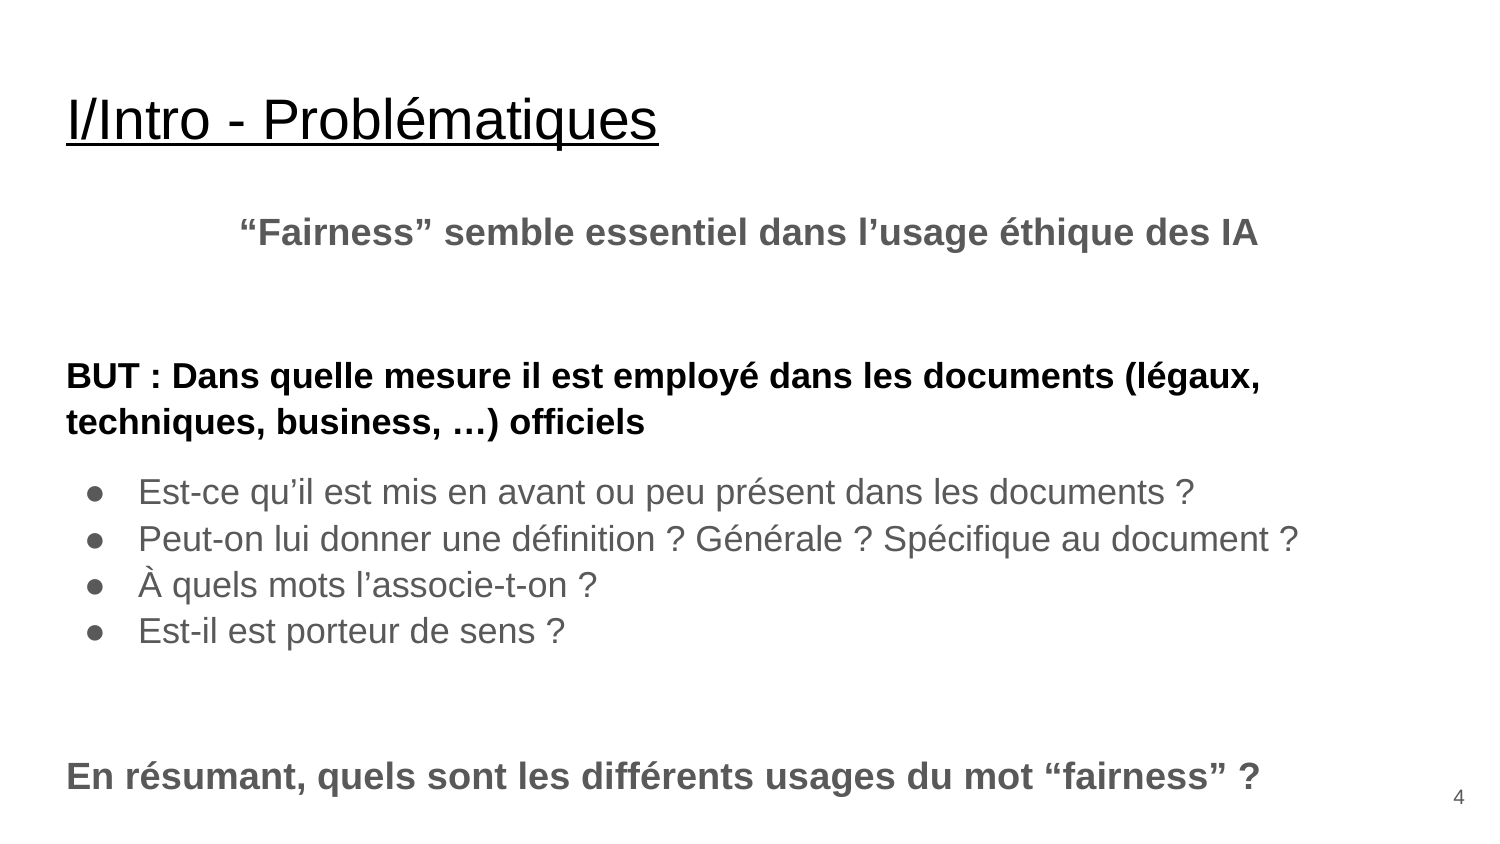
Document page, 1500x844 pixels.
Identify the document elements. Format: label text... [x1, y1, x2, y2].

list “Fairness” semble essentiel dans l’usage éthique des IA BUT : Dans quelle mesure il est employé dans les documents (légaux, techniques, business, …) officiels Est-ce qu’il est mis en avant ou peu présent dans les documents ? Peut-on lui donner une définition ? Générale ? Spécifique au document ? À quels mots l’associe-t-on ? Est-il est porteur de sens ? En résumant, quels sont les différents usages du mot “fairness” ? [51, 189, 1449, 814]
slide_number <number> [1389, 764, 1480, 830]
title I/Intro - Problématiques [51, 72, 1449, 167]
